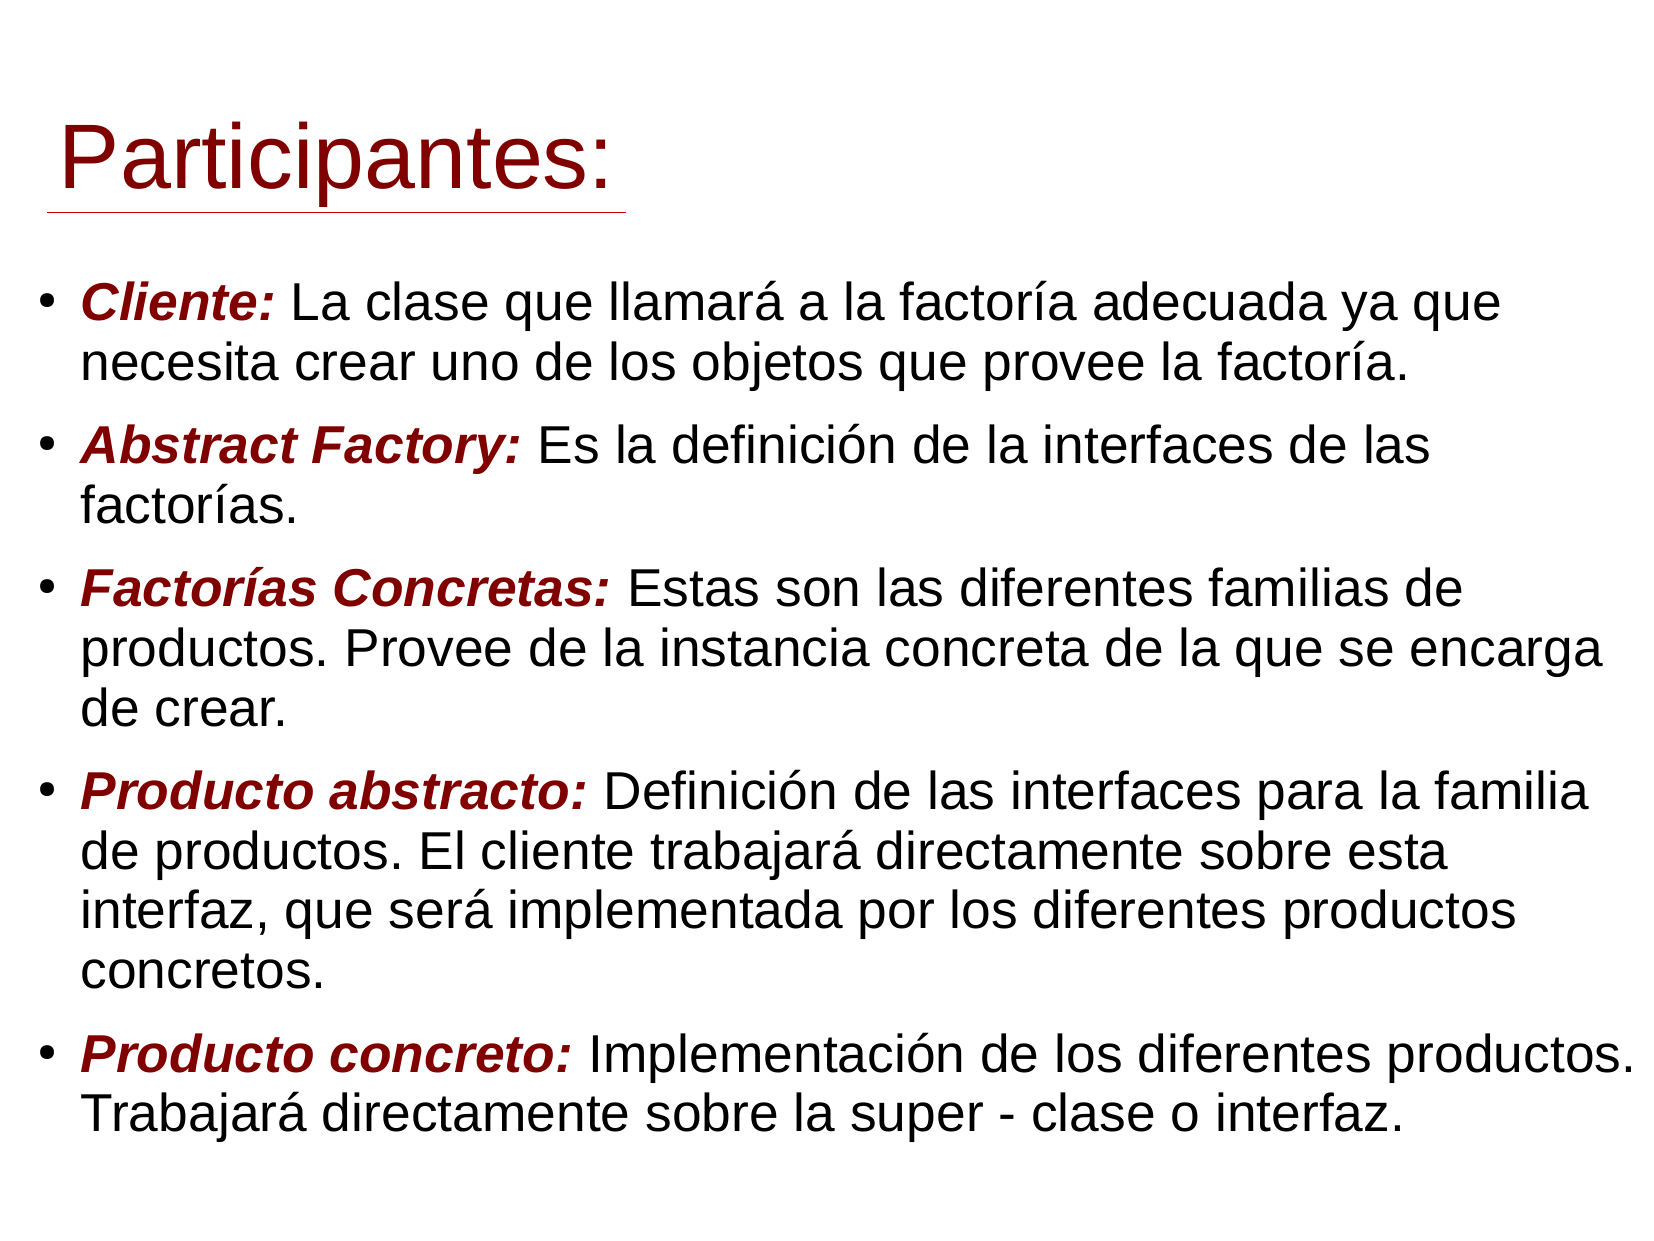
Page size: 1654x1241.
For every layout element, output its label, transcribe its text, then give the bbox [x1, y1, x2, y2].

title Participantes: [59, 52, 1489, 260]
list Cliente: La clase que llamará a la factoría adecuada ya que necesita crear uno de los objetos que provee la factoría. Abstract Factory: Es la definición de la interfaces de las factorías. Factorías Concretas: Estas son las diferentes familias de productos. Provee de la instancia concreta de la que se encarga de crear. Producto abstracto: Definición de las interfaces para la familia de productos. El cliente trabajará directamente sobre esta interfaz, que será implementada por los diferentes productos concretos. Producto concreto: Implementación de los diferentes productos. Trabajará directamente sobre la super - clase o interfaz. [23, 271, 1642, 1170]
